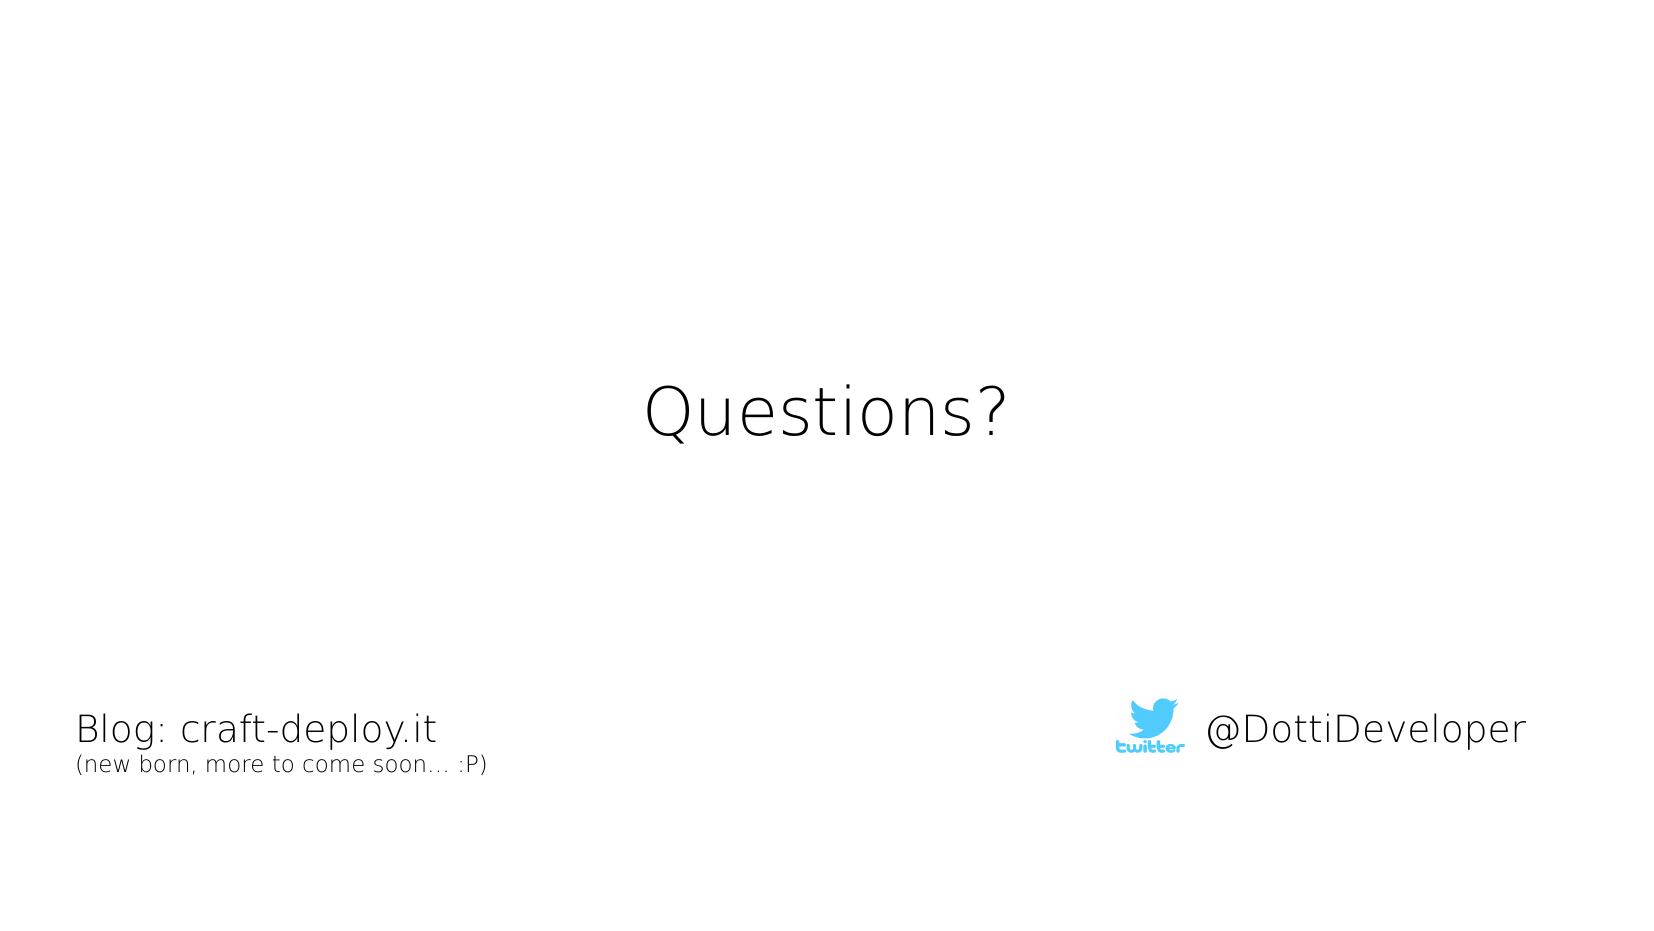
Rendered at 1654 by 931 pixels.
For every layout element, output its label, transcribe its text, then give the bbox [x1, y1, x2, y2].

text_box Blog: craft-deploy.it @DottiDeveloper (new born, more to come soon… :P) [75, 585, 1564, 901]
picture [1115, 694, 1186, 754]
subtitle Questions? [82, 255, 1571, 571]
